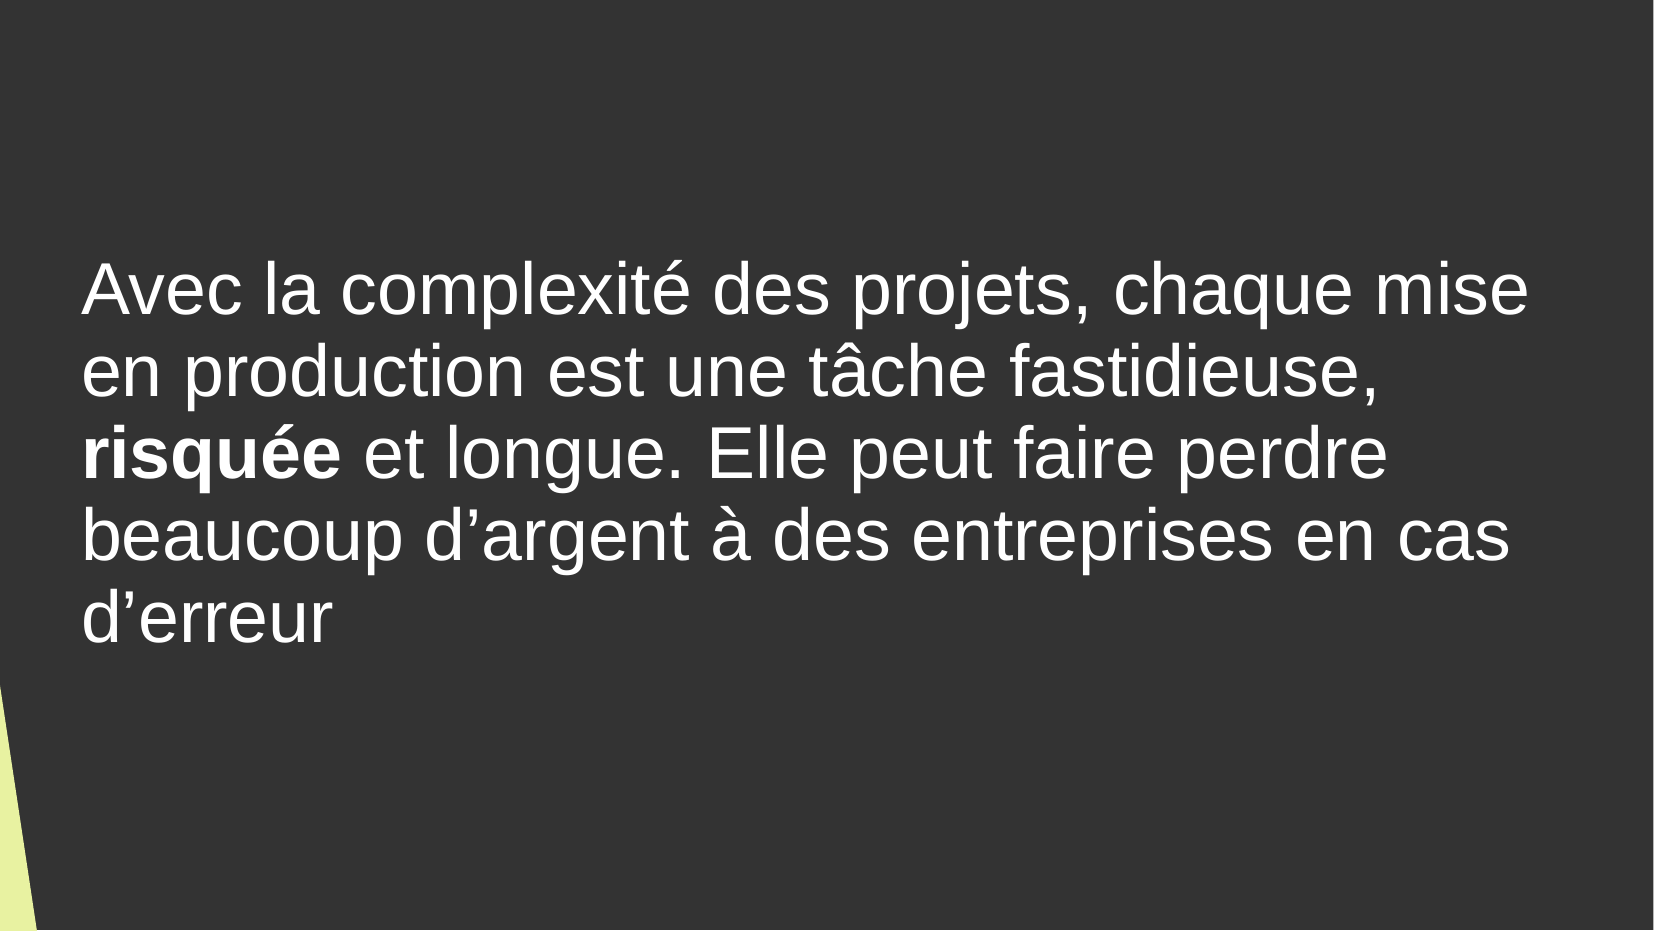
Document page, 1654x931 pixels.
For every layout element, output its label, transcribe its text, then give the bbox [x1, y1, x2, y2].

text_box [0, 685, 37, 931]
list Avec la complexité des projets, chaque mise en production est une tâche fastidieuse, risquée et longue. Elle peut faire perdre beaucoup d’argent à des entreprises en cas d’erreur [80, 248, 1560, 662]
